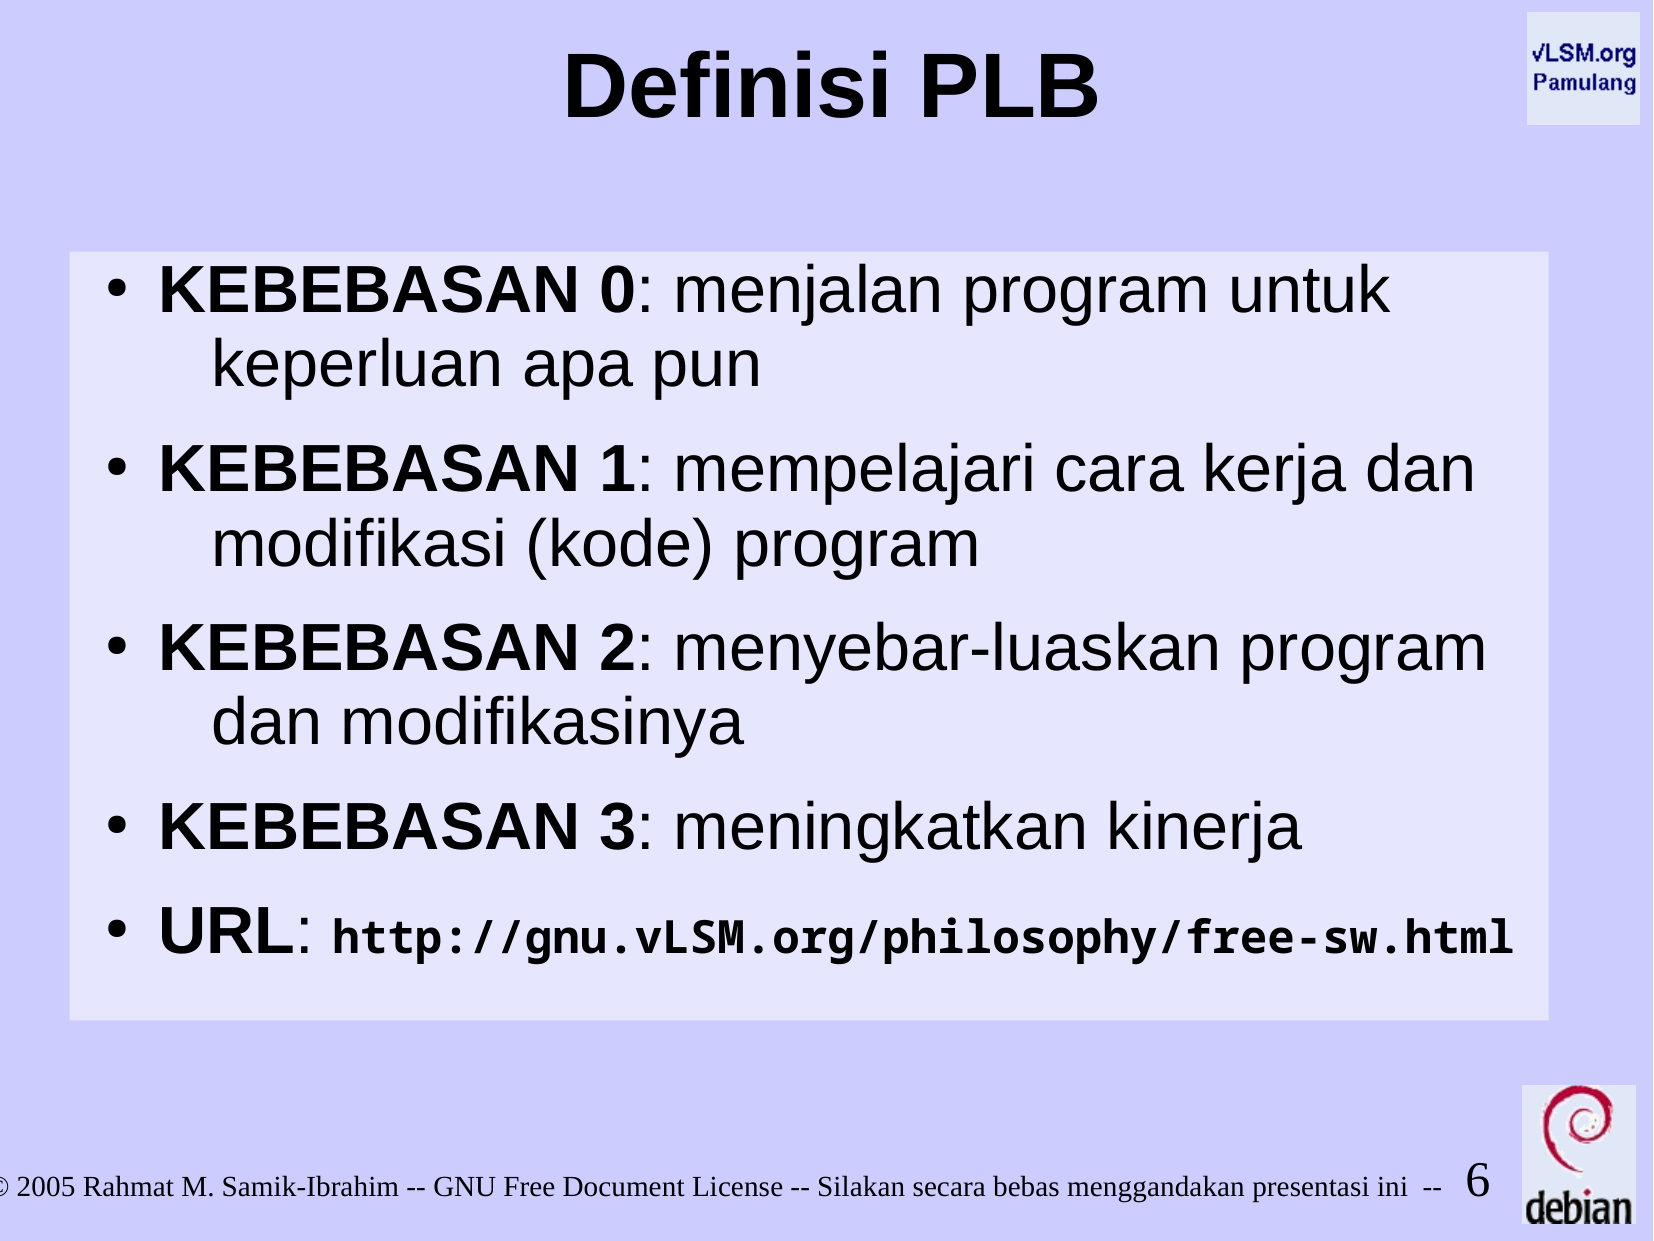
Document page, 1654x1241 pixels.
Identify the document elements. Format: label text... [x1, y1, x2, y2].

picture [1522, 1085, 1636, 1224]
list KEBEBASAN 0: menjalan program untuk keperluan apa pun KEBEBASAN 1: mempelajari cara kerja dan modifikasi (kode) program KEBEBASAN 2: menyebar-luaskan program dan modifikasinya KEBEBASAN 3: meningkatkan kinerja URL: http://gnu.vLSM.org/philosophy/free-sw.html [69, 251, 1549, 1021]
title Definisi PLB [40, 31, 1625, 142]
picture [1527, 12, 1640, 125]
